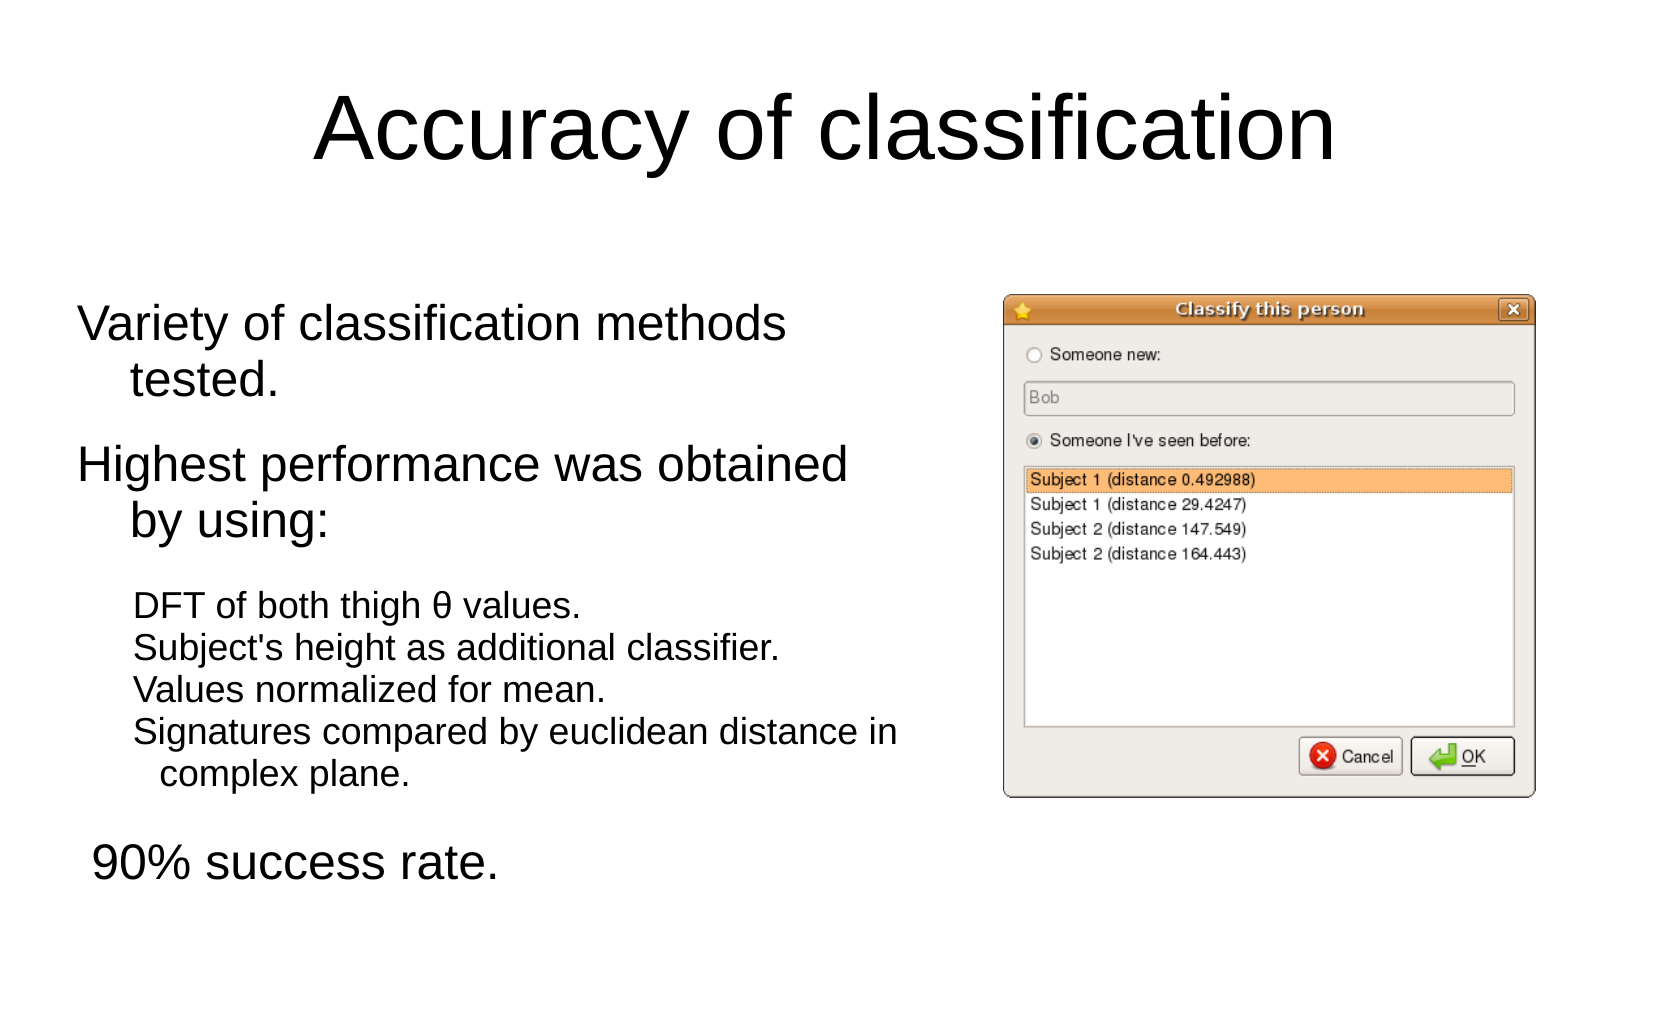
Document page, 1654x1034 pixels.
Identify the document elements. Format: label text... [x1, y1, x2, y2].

text_box 90% success rate. [76, 826, 569, 898]
picture [1003, 294, 1536, 798]
list Variety of classification methods tested. Highest performance was obtained by using: [59, 295, 886, 562]
text_box DFT of both thigh θ values. Subject's height as additional classifier. Values normalized for mean. Signatures compared by euclidean distance in complex plane. [118, 577, 975, 802]
title Accuracy of classification [82, 41, 1571, 214]
